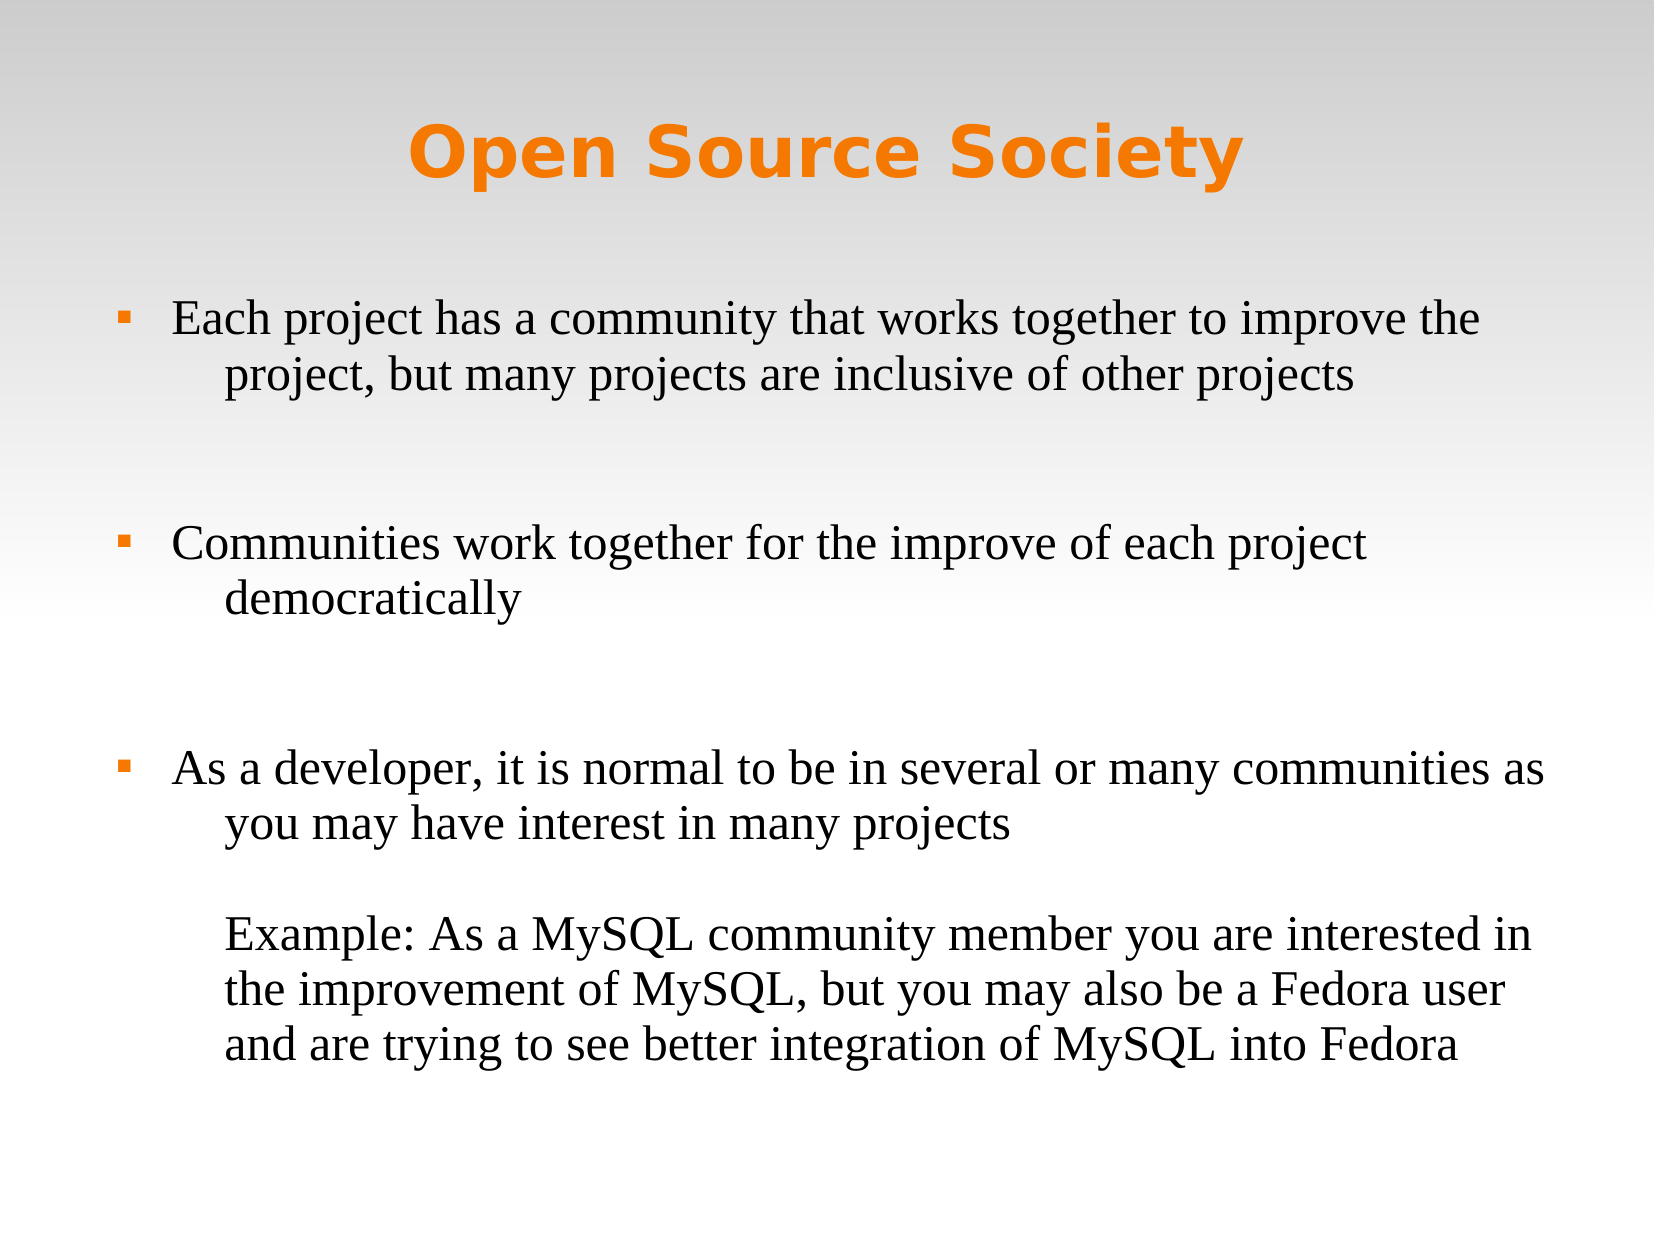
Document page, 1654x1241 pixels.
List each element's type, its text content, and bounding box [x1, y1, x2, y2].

list Each project has a community that works together to improve the project, but many projects are inclusive of other projects Communities work together for the improve of each project democratically As a developer, it is normal to be in several or many communities as you may have interest in many projects Example: As a MySQL community member you are interested in the improvement of MySQL, but you may also be a Fedora user and are trying to see better integration of MySQL into Fedora [82, 290, 1571, 1135]
title Open Source Society [82, 49, 1571, 257]
